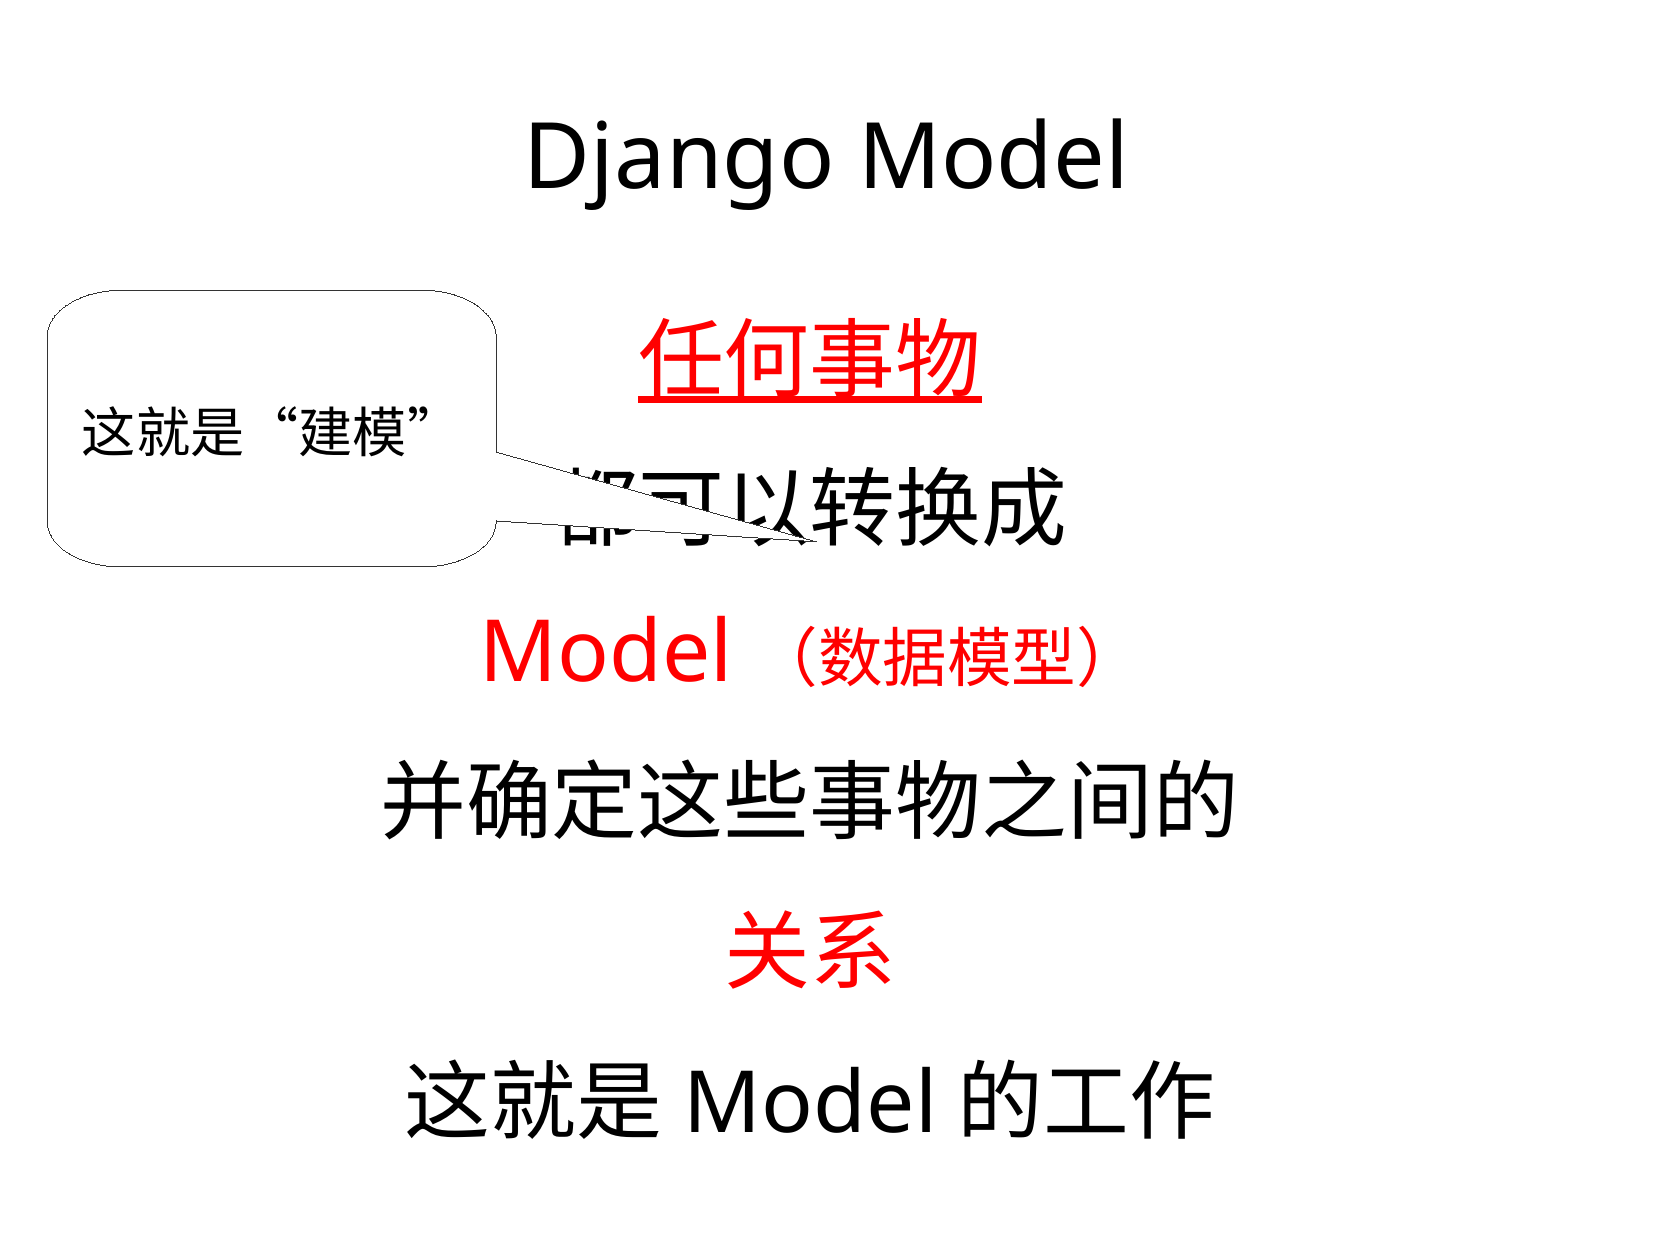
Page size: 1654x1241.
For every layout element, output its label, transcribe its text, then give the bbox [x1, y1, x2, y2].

title Django Model [82, 49, 1571, 257]
text_box 这就是“建模” [47, 290, 817, 567]
list 任何事物 都可以转换成 Model（数据模型） 并确定这些事物之间的 关系 这就是Model的工作 [82, 290, 1538, 1158]
